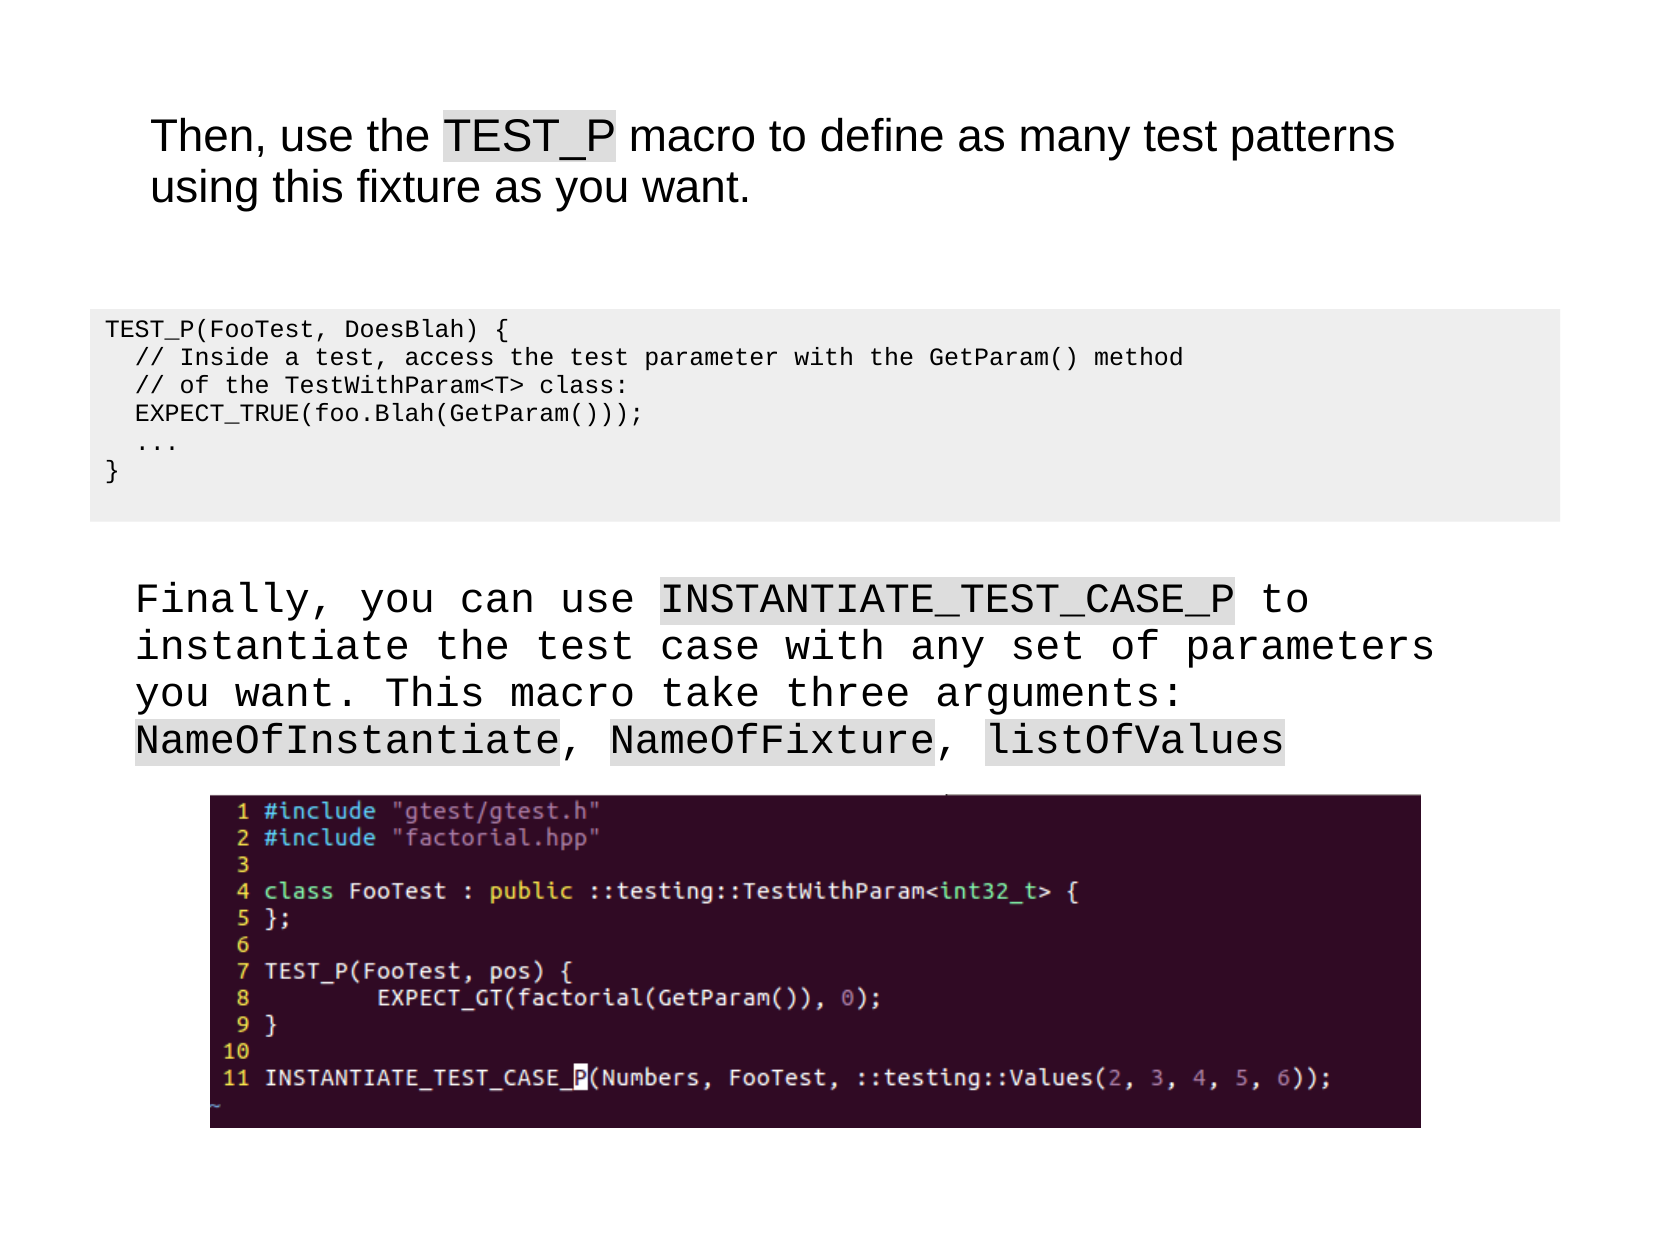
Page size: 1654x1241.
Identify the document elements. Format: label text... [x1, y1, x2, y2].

text_box Finally, you can use INSTANTIATE_TEST_CASE_P to instantiate the test case with any set of parameters you want. This macro take three arguments: NameOfInstantiate, NameOfFixture, listOfValues [120, 570, 1531, 822]
text_box TEST_P(FooTest, DoesBlah) { // Inside a test, access the test parameter with the GetParam() method // of the TestWithParam<T> class: EXPECT_TRUE(foo.Blah(GetParam())); ... } [90, 309, 1561, 522]
list Then, use the TEST_P macro to define as many test patterns using this fixture as you want. [150, 110, 1486, 286]
picture [210, 794, 1421, 1128]
